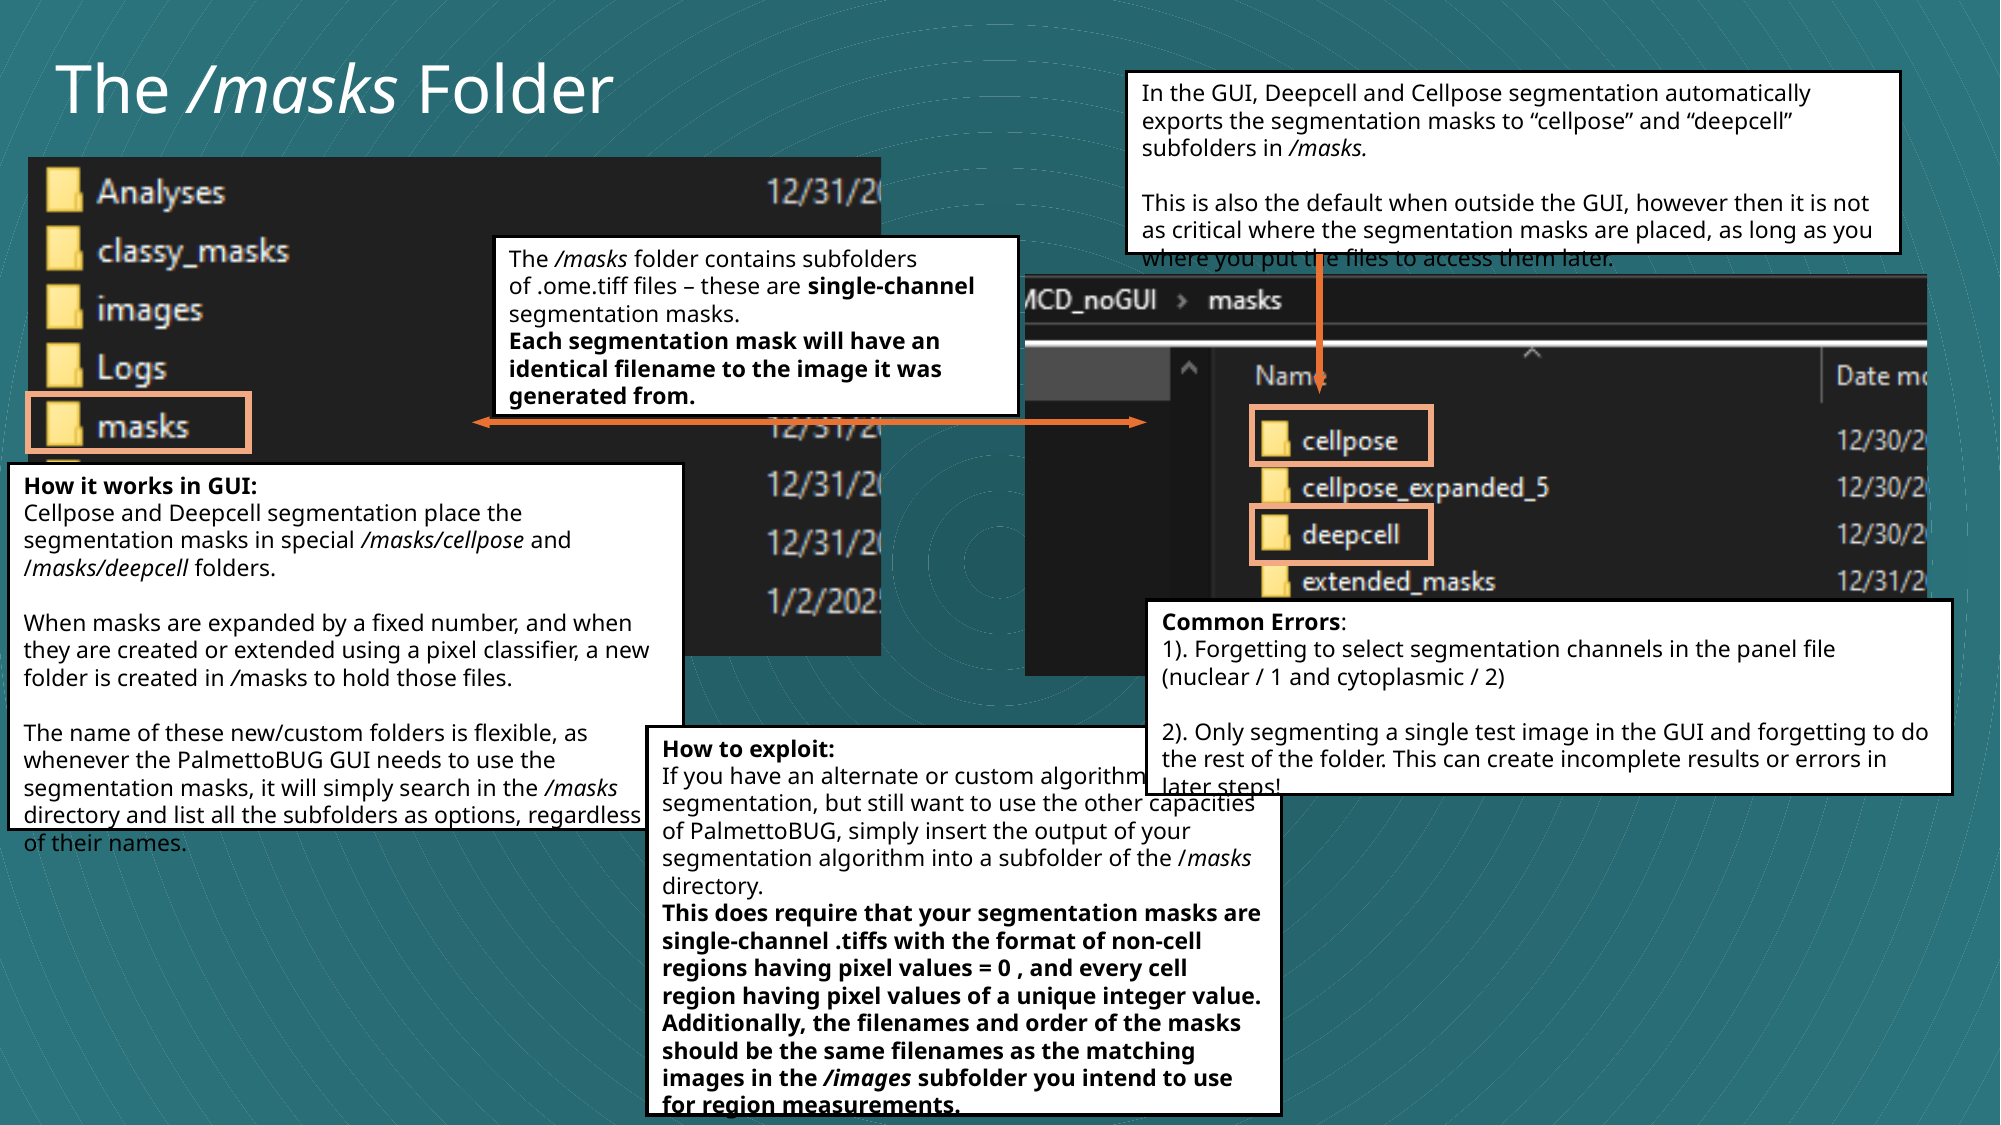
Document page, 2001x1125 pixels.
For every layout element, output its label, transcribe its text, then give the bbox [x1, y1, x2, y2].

text_box The /masks Folder [39, 48, 632, 155]
picture [1025, 274, 1928, 676]
text_box How it works in GUI: Cellpose and Deepcell segmentation place the segmentation masks in special /masks/cellpose and /masks/deepcell folders. When masks are expanded by a fixed number, and when they are created or extended using a pixel classifier, a new folder is created in /masks to hold those files. The name of these new/custom folders is flexible, as whenever the PalmettoBUG GUI needs to use the segmentation masks, it will simply search in the /masks directory and list all the subfolders as options, regardless of their names. [9, 464, 684, 829]
picture [28, 157, 882, 657]
text_box The /masks folder contains subfolders of .ome.tiff files – these are single-channel segmentation masks. Each segmentation mask will have an identical filename to the image it was generated from. [494, 237, 1018, 416]
text_box How to exploit: If you have an alternate or custom algorithm for segmentation, but still want to use the other capacities of PalmettoBUG, simply insert the output of your segmentation algorithm into a subfolder of the /masks directory. This does require that your segmentation masks are single-channel .tiffs with the format of non-cell regions having pixel values = 0 , and every cell region having pixel values of a unique integer value. Additionally, the filenames and order of the masks should be the same filenames as the matching images in the /images subfolder you intend to use for region measurements. [647, 727, 1282, 1115]
picture [31, 397, 245, 448]
text_box In the GUI, Deepcell and Cellpose segmentation automatically exports the segmentation masks to “cellpose” and “deepcell” subfolders in /masks. This is also the default when outside the GUI, however then it is not as critical where the segmentation masks are placed, as long as you where you put the files to access them later. [1127, 71, 1900, 254]
text_box Common Errors: 1). Forgetting to select segmentation channels in the panel file (nuclear / 1 and cytoplasmic / 2) 2). Only segmenting a single test image in the GUI and forgetting to do the rest of the folder. This can create incomplete results or errors in later steps! [1147, 600, 1953, 795]
